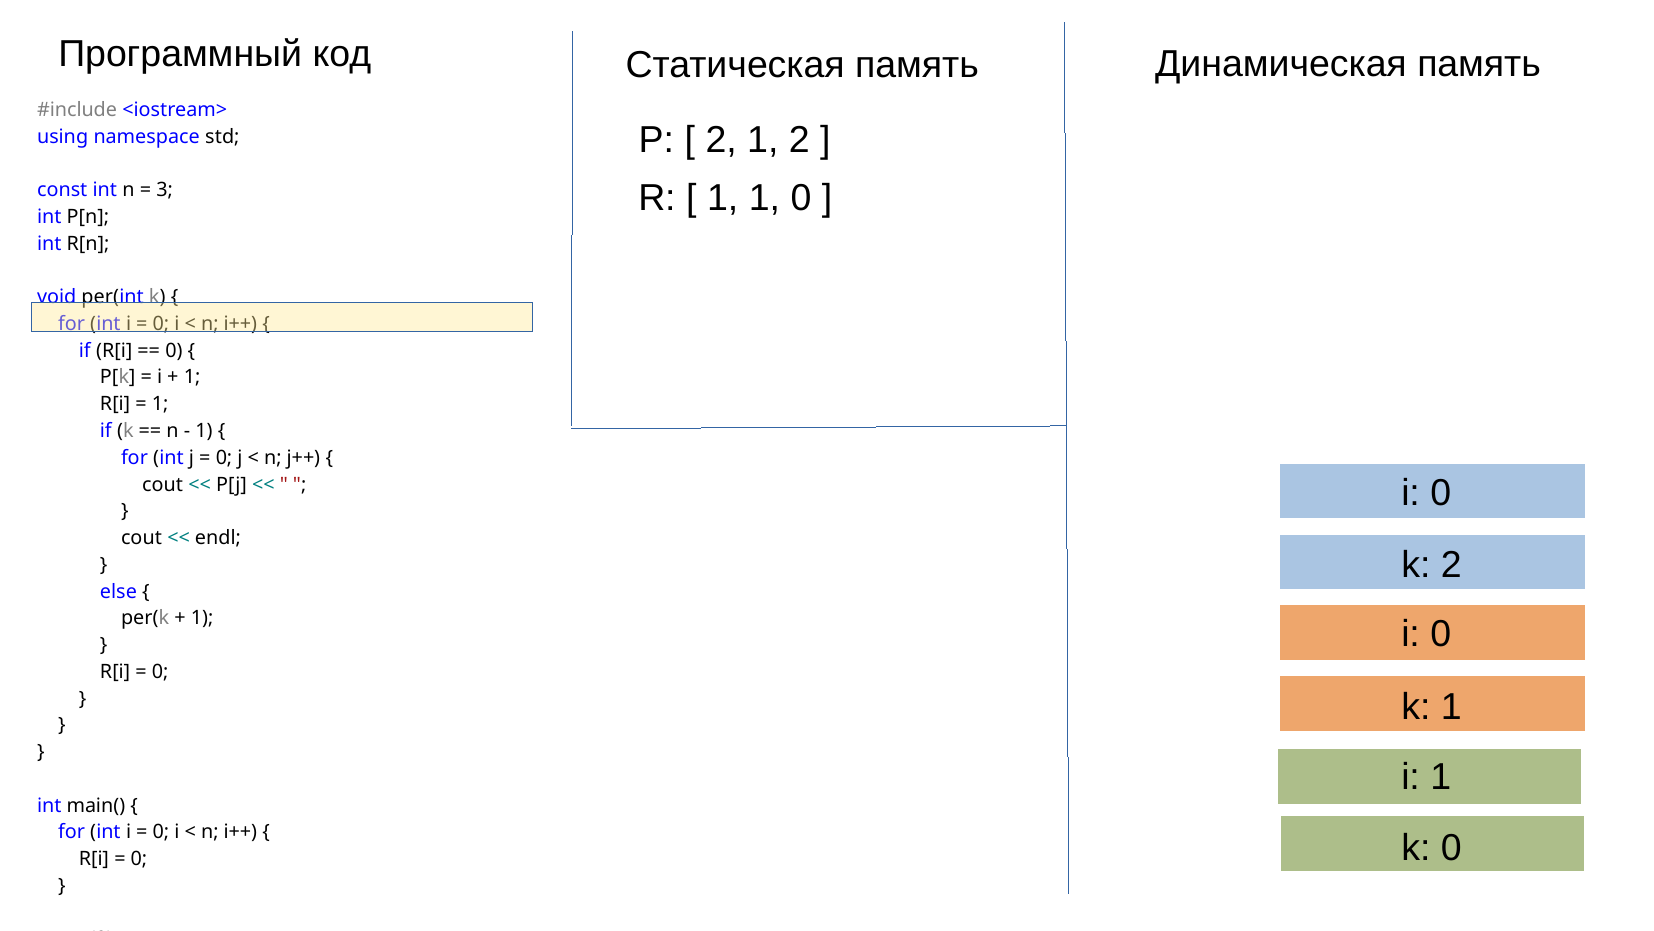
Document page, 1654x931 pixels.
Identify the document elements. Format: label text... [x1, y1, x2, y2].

text_box i: 0 [1386, 605, 1467, 662]
text_box P: [ 2, 1, 2 ] [623, 111, 846, 168]
text_box k: 1 [1386, 677, 1477, 735]
text_box k: 0 [1386, 819, 1483, 876]
text_box [1279, 814, 1587, 874]
text_box [1276, 746, 1584, 806]
text_box i: 0 [1386, 463, 1467, 521]
text_box [1277, 603, 1587, 663]
text_box #include <iostream> using namespace std; const int n = 3; int P[n]; int R[n]; void per(int k) { for (int i = 0; i < n; i++) { if (R[i] == 0) { P[k] = i + 1; R[i] = 1; if (k == n - 1) { for (int j = 0; j < n; j++) { cout << P[j] << " "; } cout << endl; } else { per(k + 1); } R[i] = 0; } } } int main() { for (int i = 0; i < n; i++) { R[i] = 0; } per(0); return 0; } [22, 88, 570, 907]
text_box i: 1 [1386, 748, 1483, 806]
text_box [1277, 461, 1587, 521]
text_box [1277, 532, 1587, 592]
text_box [1277, 674, 1587, 734]
text_box Динамическая память [1140, 34, 1557, 92]
text_box Программный код [43, 25, 387, 83]
text_box k: 2 [1386, 536, 1477, 593]
text_box Статическая память [610, 35, 995, 93]
text_box [31, 302, 533, 332]
text_box R: [ 1, 1, 0 ] [623, 169, 848, 227]
